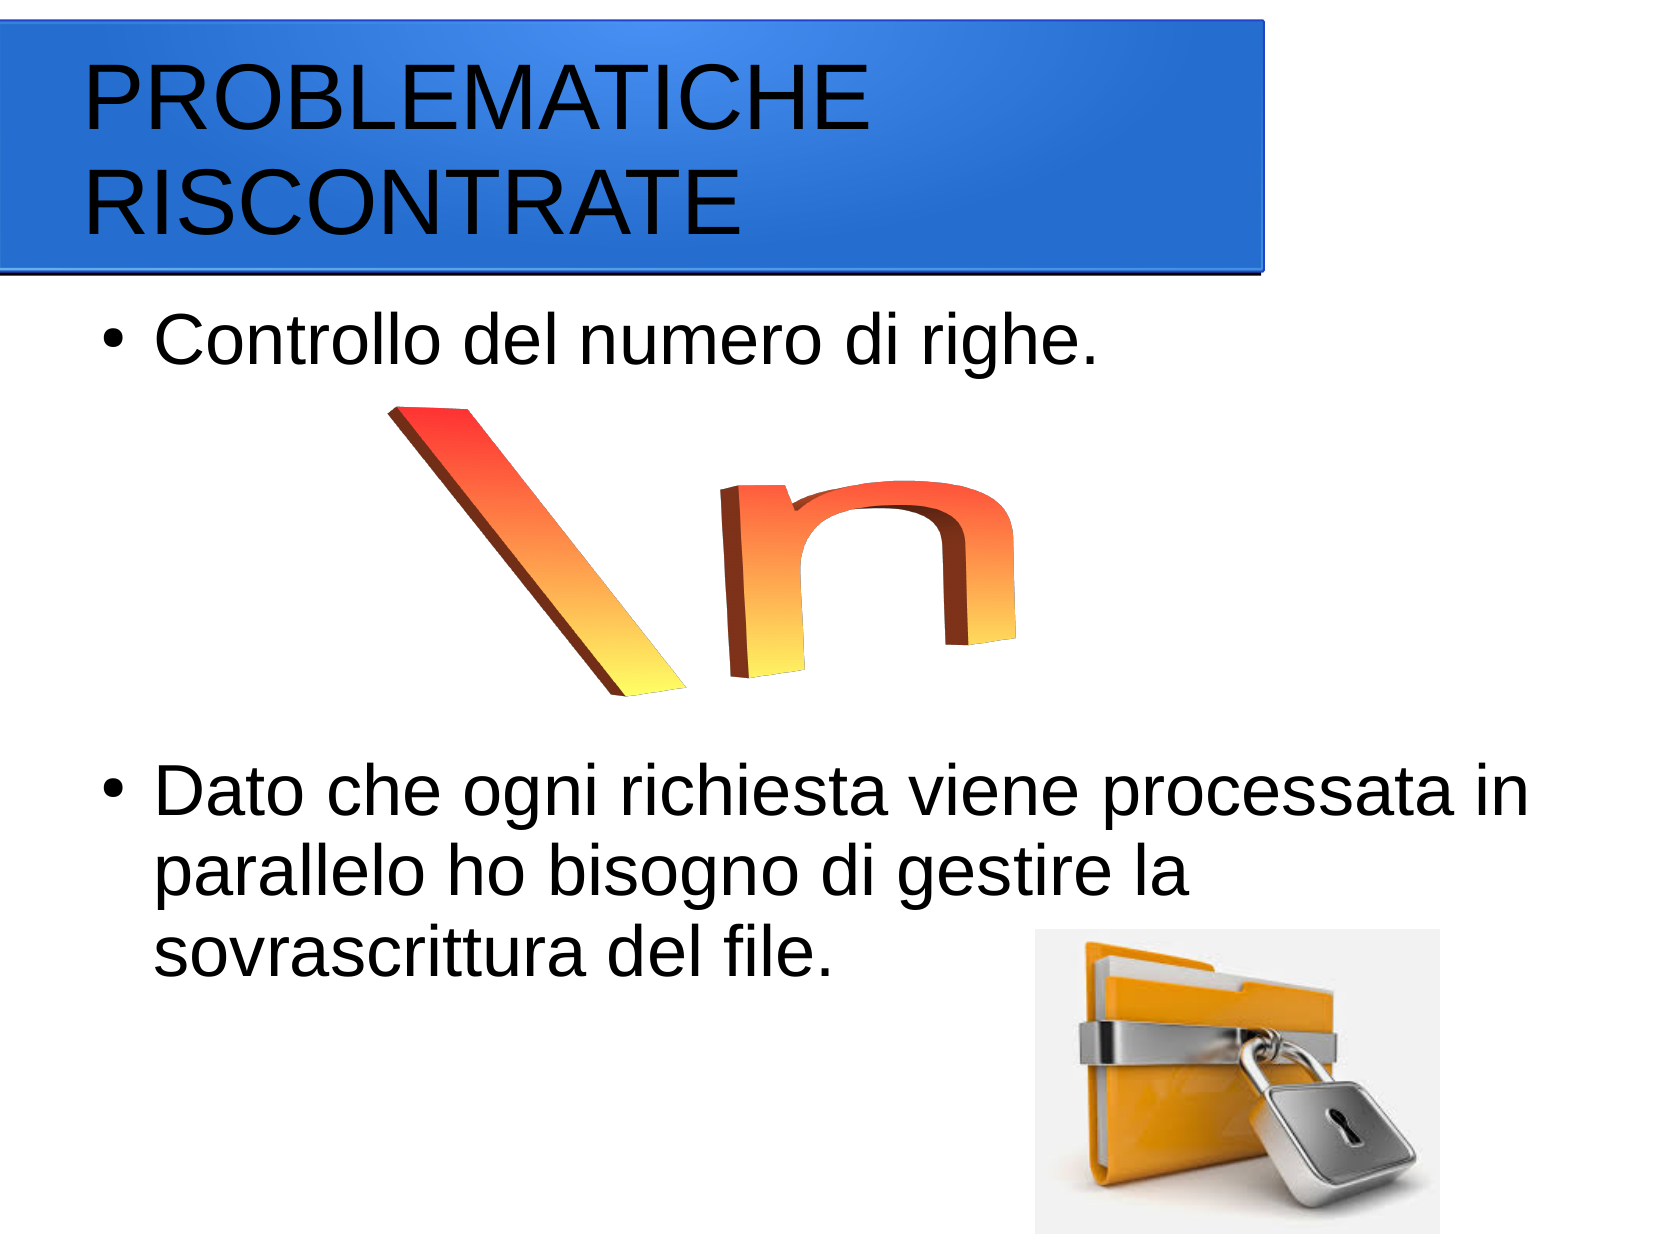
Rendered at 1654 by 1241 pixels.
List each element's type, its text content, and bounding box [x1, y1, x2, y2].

picture [1035, 929, 1440, 1234]
title PROBLEMATICHE RISCONTRATE [82, 45, 1235, 254]
list Controllo del numero di righe. Dato che ogni richiesta viene processata in parallelo ho bisogno di gestire la sovrascrittura del file. [82, 299, 1571, 1019]
